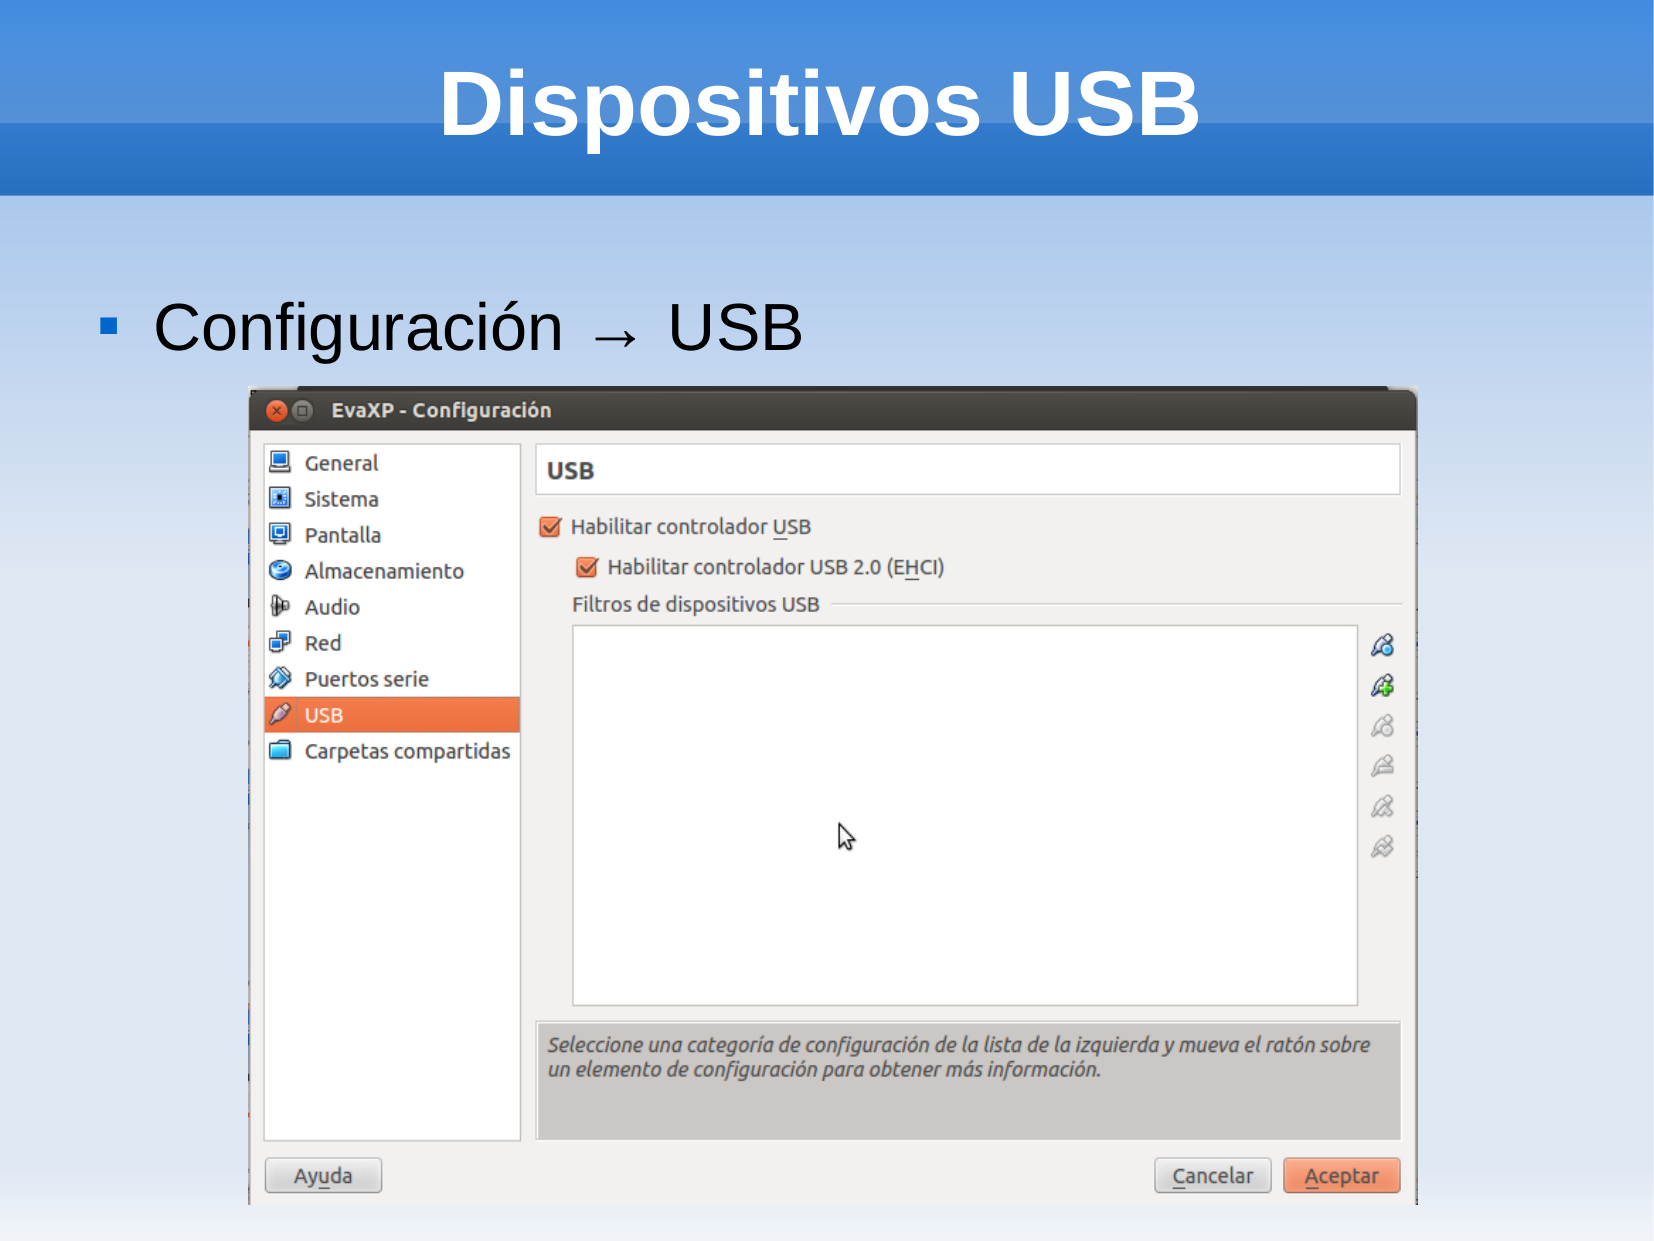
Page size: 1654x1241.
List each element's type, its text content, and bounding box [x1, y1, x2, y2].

title Dispositivos USB [76, 0, 1565, 208]
list Configuración → USB [82, 290, 1571, 1109]
picture [0, 0, 1654, 1241]
